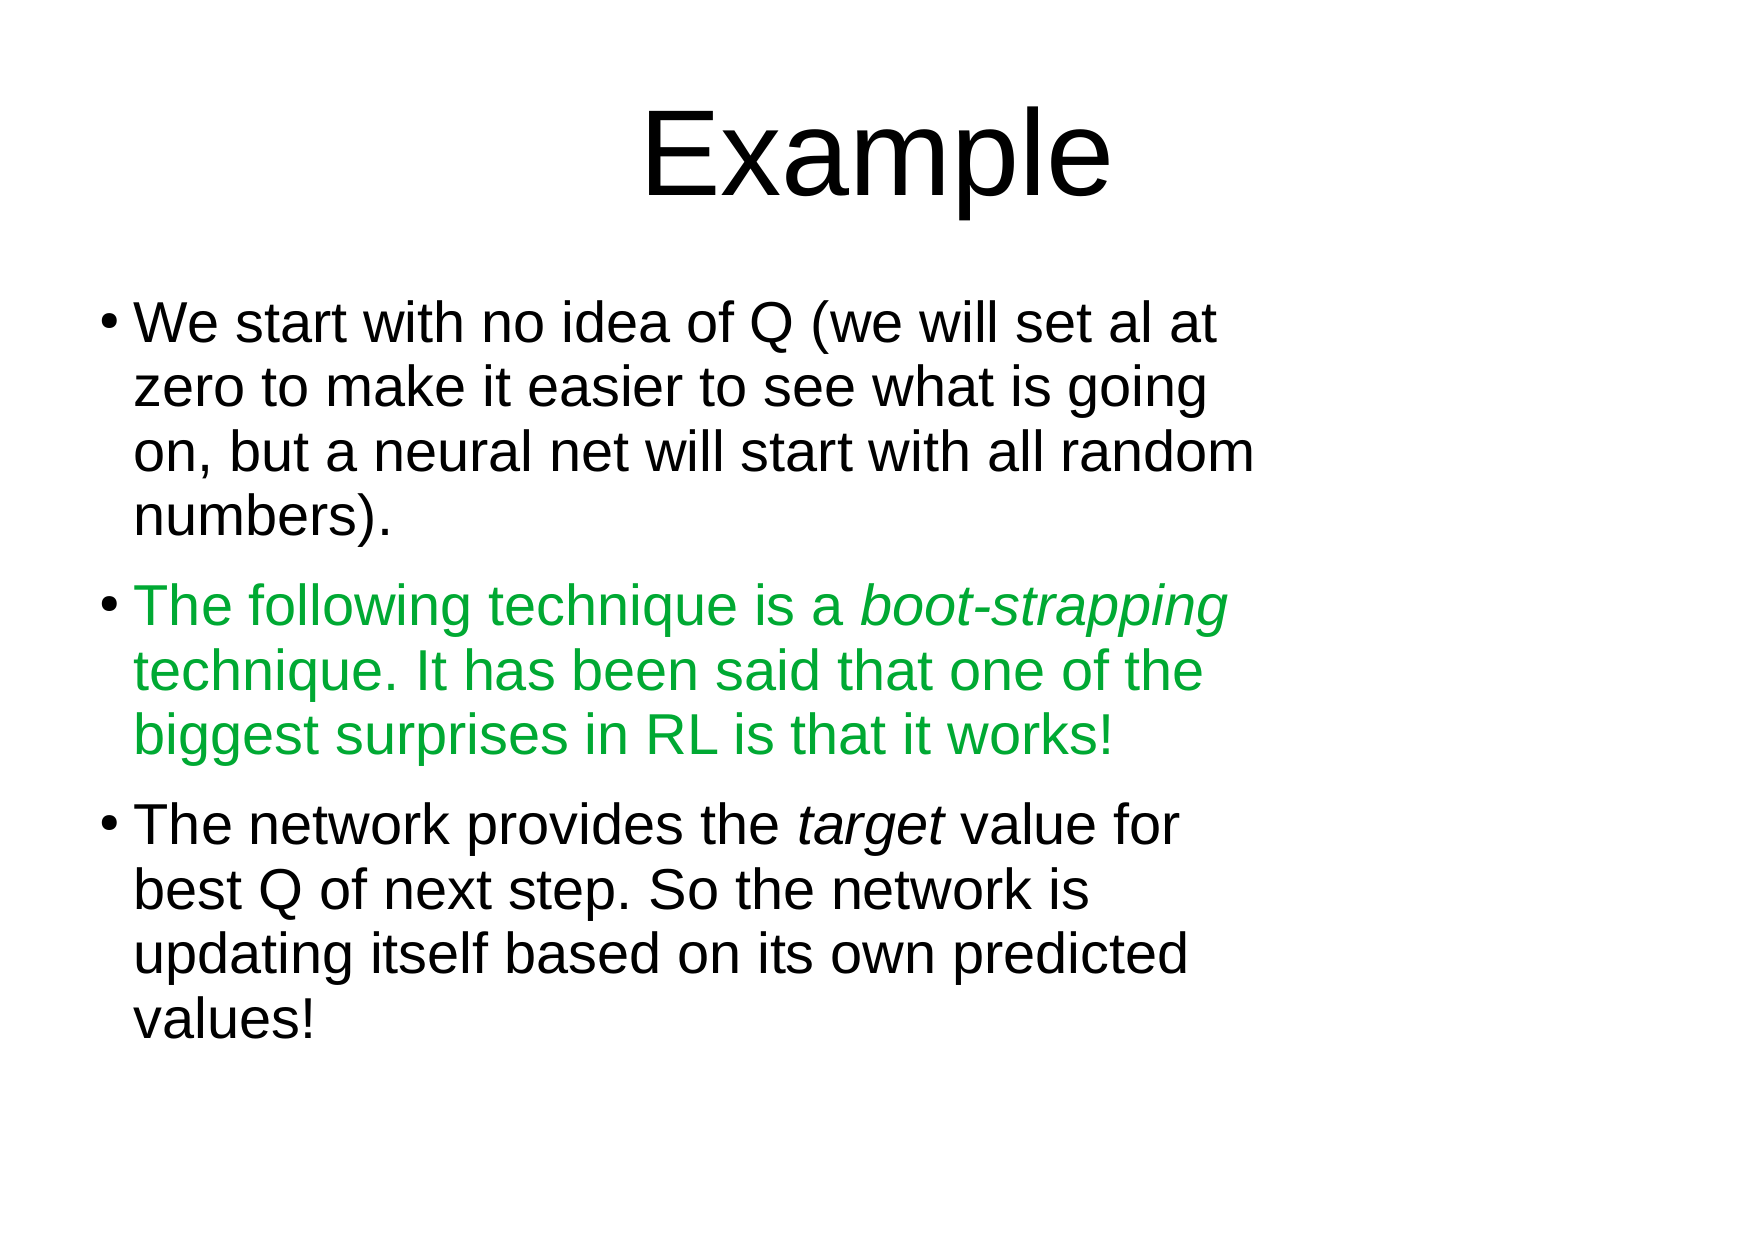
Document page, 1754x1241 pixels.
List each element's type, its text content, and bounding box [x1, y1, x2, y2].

title Example [87, 49, 1667, 257]
list We start with no idea of Q (we will set al at zero to make it easier to see what is going on, but a neural net will start with all random numbers). The following technique is a boot-strapping technique. It has been said that one of the biggest surprises in RL is that it works! The network provides the target value for best Q of next step. So the network is updating itself based on its own predicted values! [87, 290, 1264, 1111]
